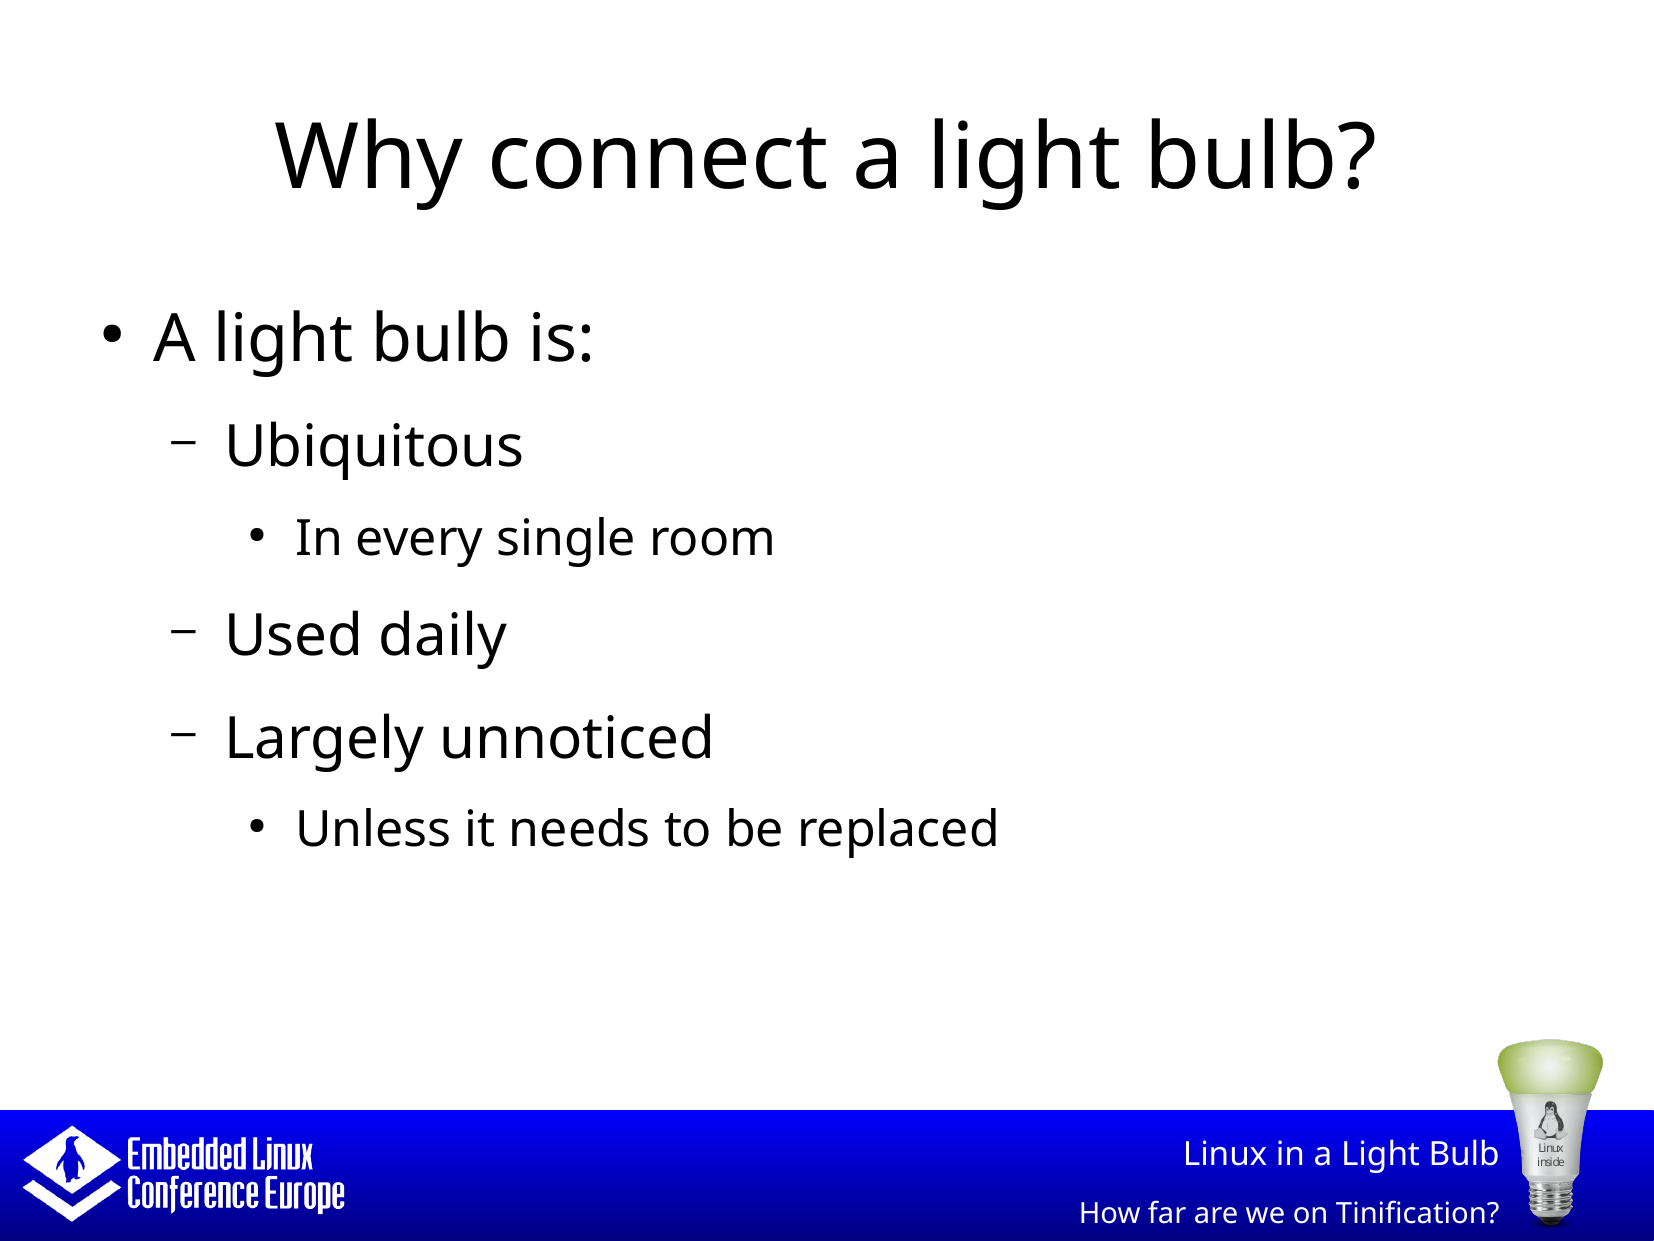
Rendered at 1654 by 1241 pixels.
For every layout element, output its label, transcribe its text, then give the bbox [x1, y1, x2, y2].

list A light bulb is: Ubiquitous In every single room Used daily Largely unnoticed Unless it needs to be replaced [82, 290, 1571, 1010]
picture [18, 1120, 349, 1226]
title Why connect a light bulb? [82, 49, 1571, 257]
